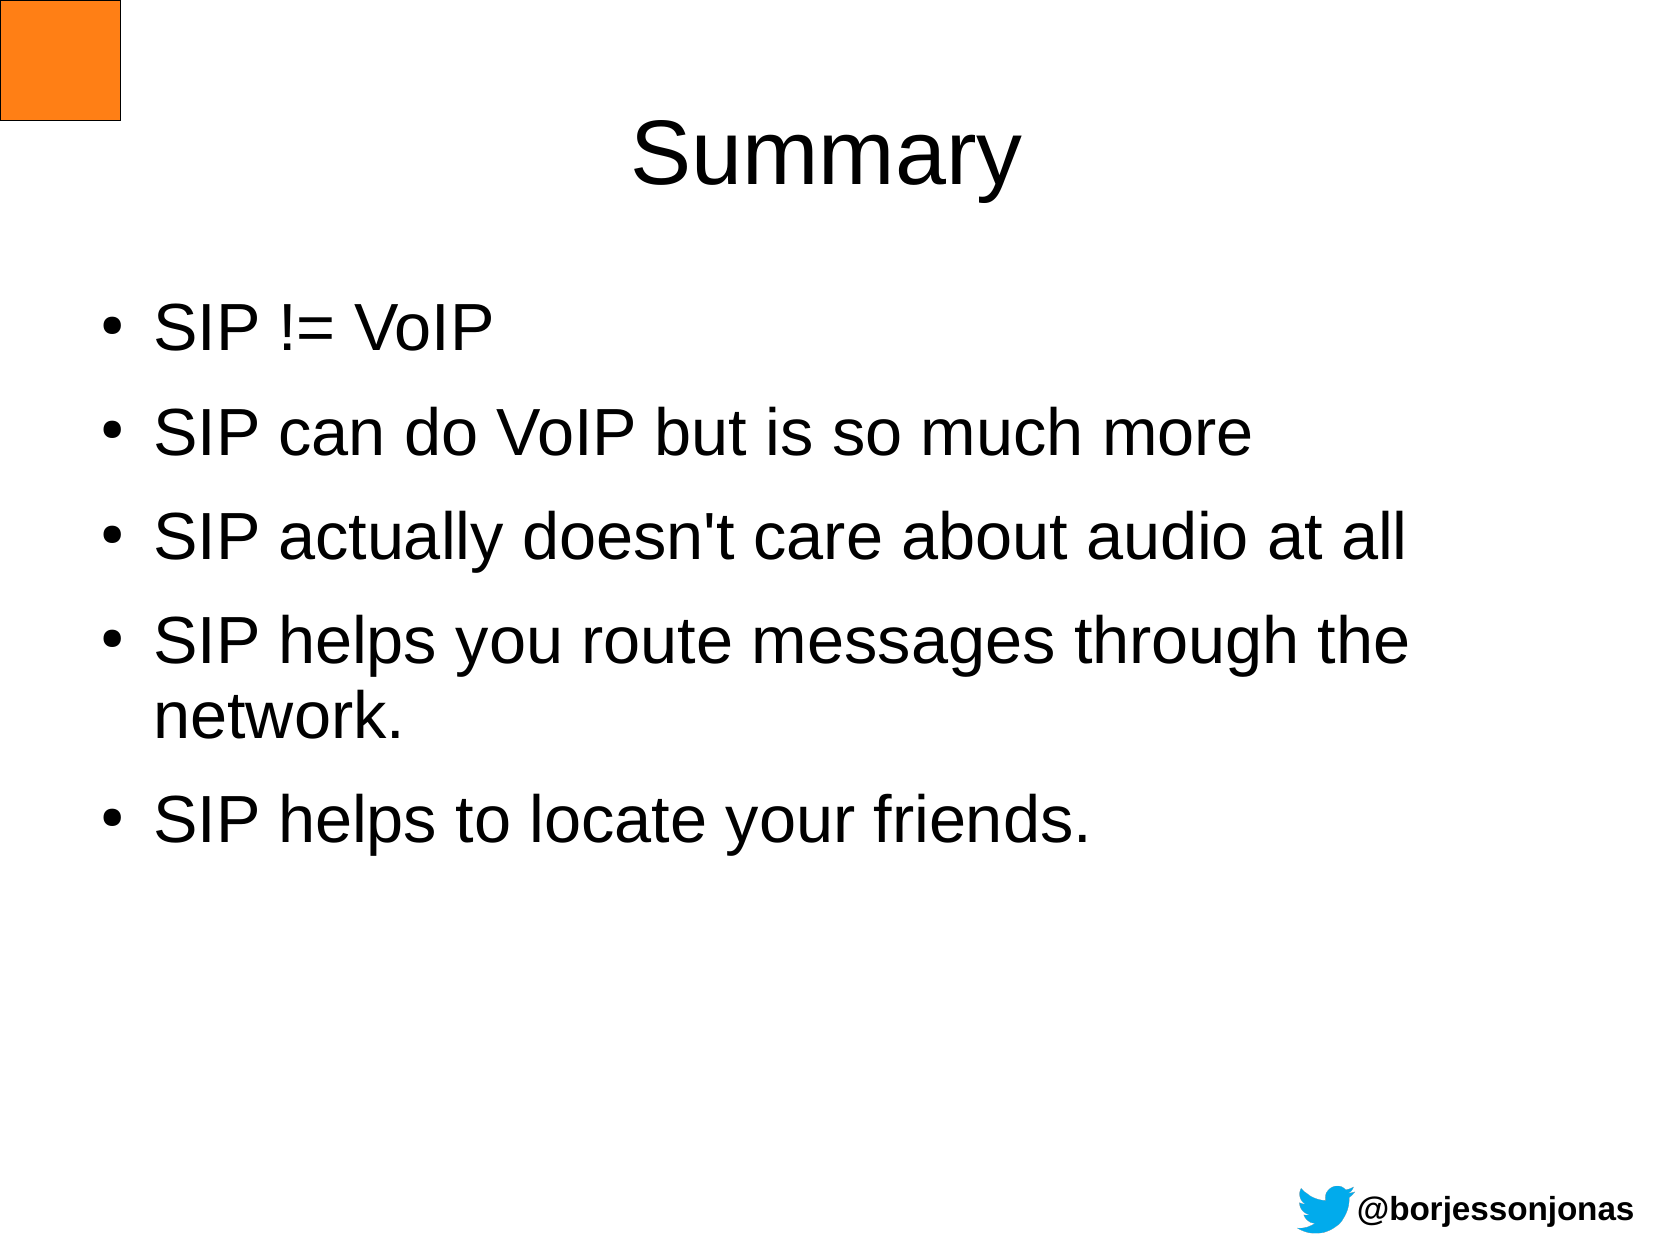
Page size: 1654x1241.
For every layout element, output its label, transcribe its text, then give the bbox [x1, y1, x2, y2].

list SIP != VoIP SIP can do VoIP but is so much more SIP actually doesn't care about audio at all SIP helps you route messages through the network. SIP helps to locate your friends. [82, 290, 1571, 1109]
title Summary [82, 49, 1571, 257]
picture [1277, 1160, 1375, 1241]
